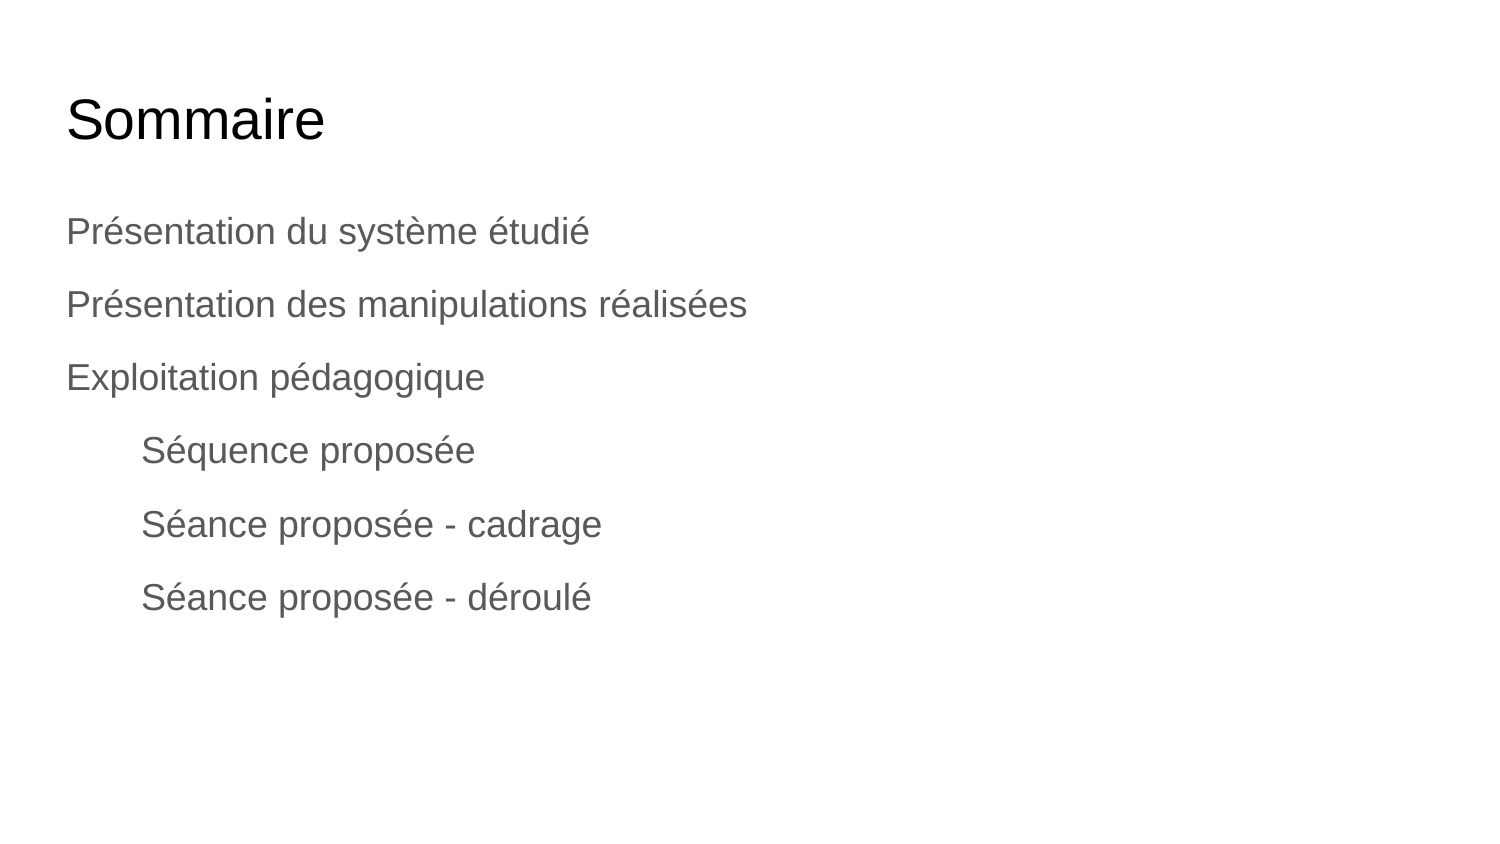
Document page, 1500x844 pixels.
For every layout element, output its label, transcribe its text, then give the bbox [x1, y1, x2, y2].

title Sommaire [51, 72, 1449, 167]
list Présentation du système étudié Présentation des manipulations réalisées Exploitation pédagogique Séquence proposée Séance proposée - cadrage Séance proposée - déroulé [51, 189, 1449, 750]
